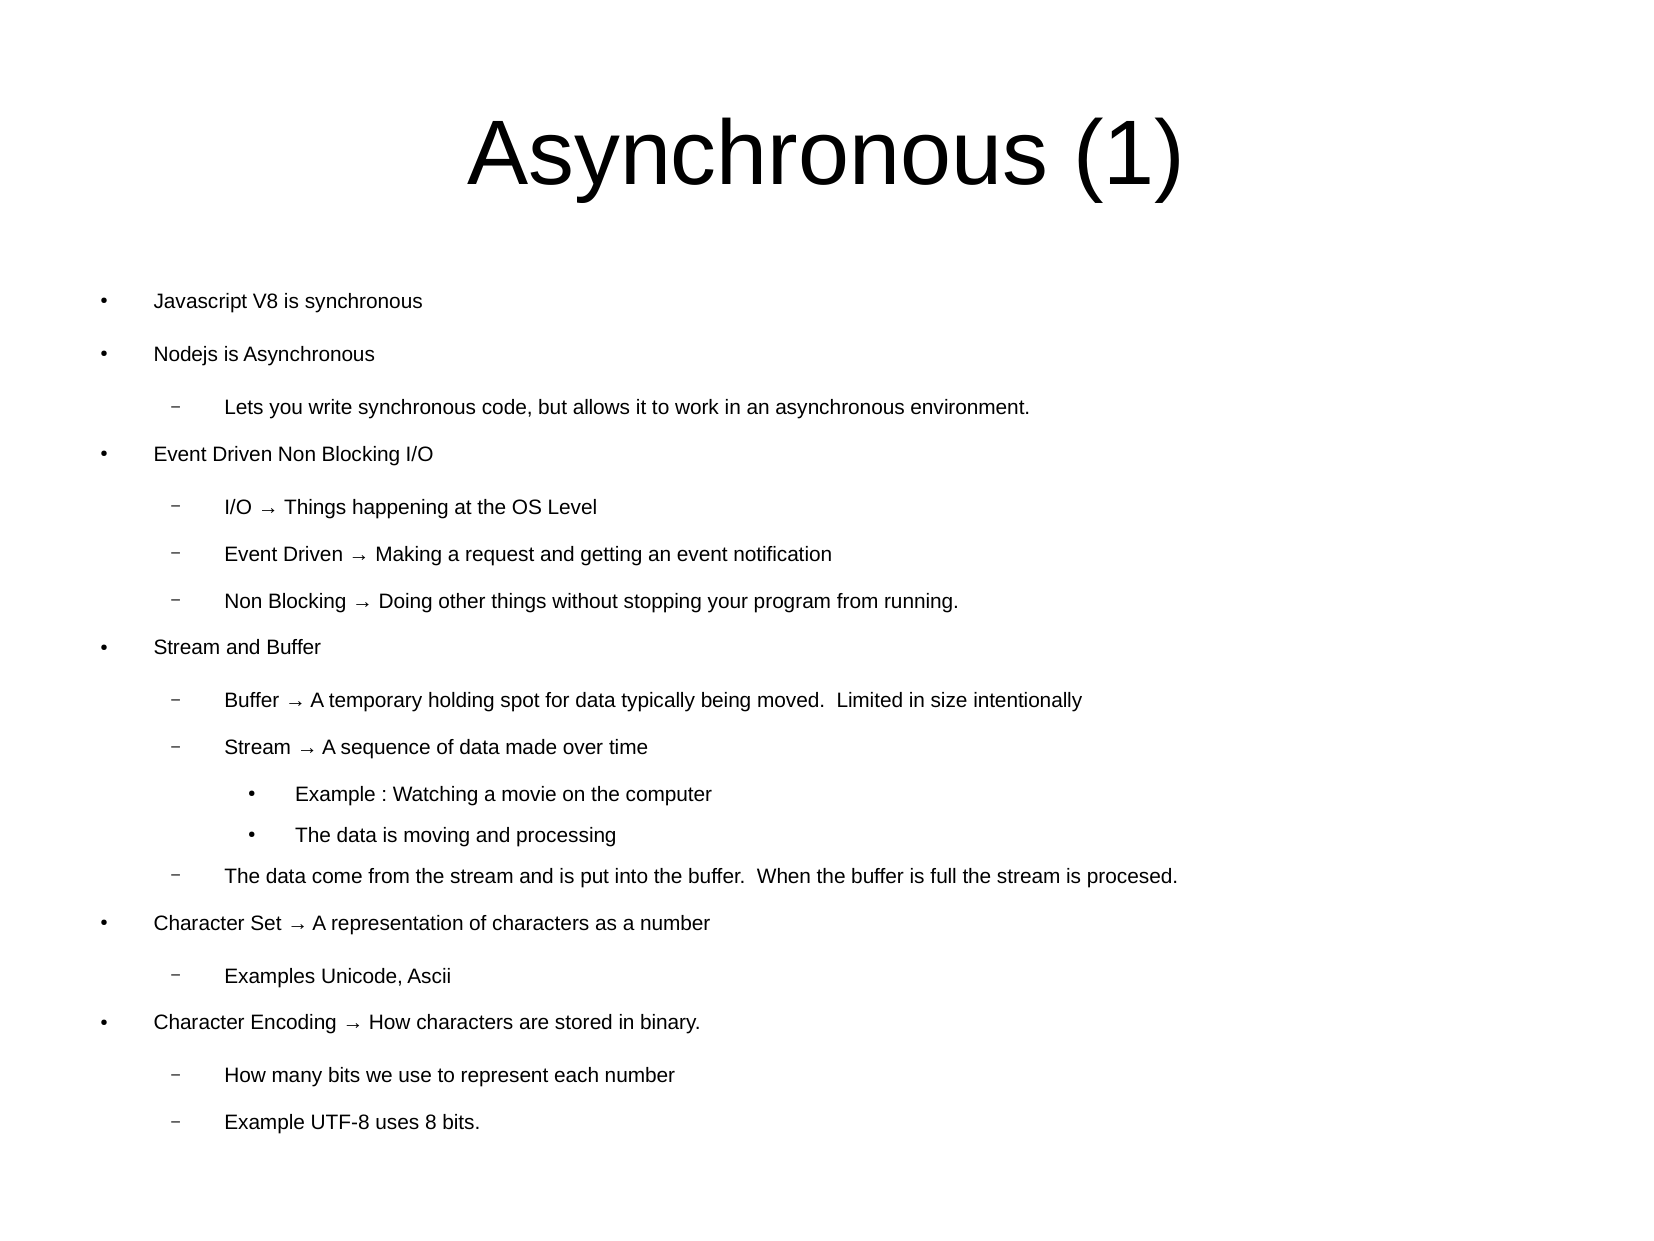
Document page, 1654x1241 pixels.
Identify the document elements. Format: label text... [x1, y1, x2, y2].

list Javascript V8 is synchronous Nodejs is Asynchronous Lets you write synchronous code, but allows it to work in an asynchronous environment. Event Driven Non Blocking I/O I/O → Things happening at the OS Level Event Driven → Making a request and getting an event notification Non Blocking → Doing other things without stopping your program from running. Stream and Buffer Buffer → A temporary holding spot for data typically being moved. Limited in size intentionally Stream → A sequence of data made over time Example : Watching a movie on the computer The data is moving and processing The data come from the stream and is put into the buffer. When the buffer is full the stream is procesed. Character Set → A representation of characters as a number Examples Unicode, Ascii Character Encoding → How characters are stored in binary. How many bits we use to represent each number Example UTF-8 uses 8 bits. [82, 290, 1571, 1231]
title Asynchronous (1) [82, 49, 1571, 257]
